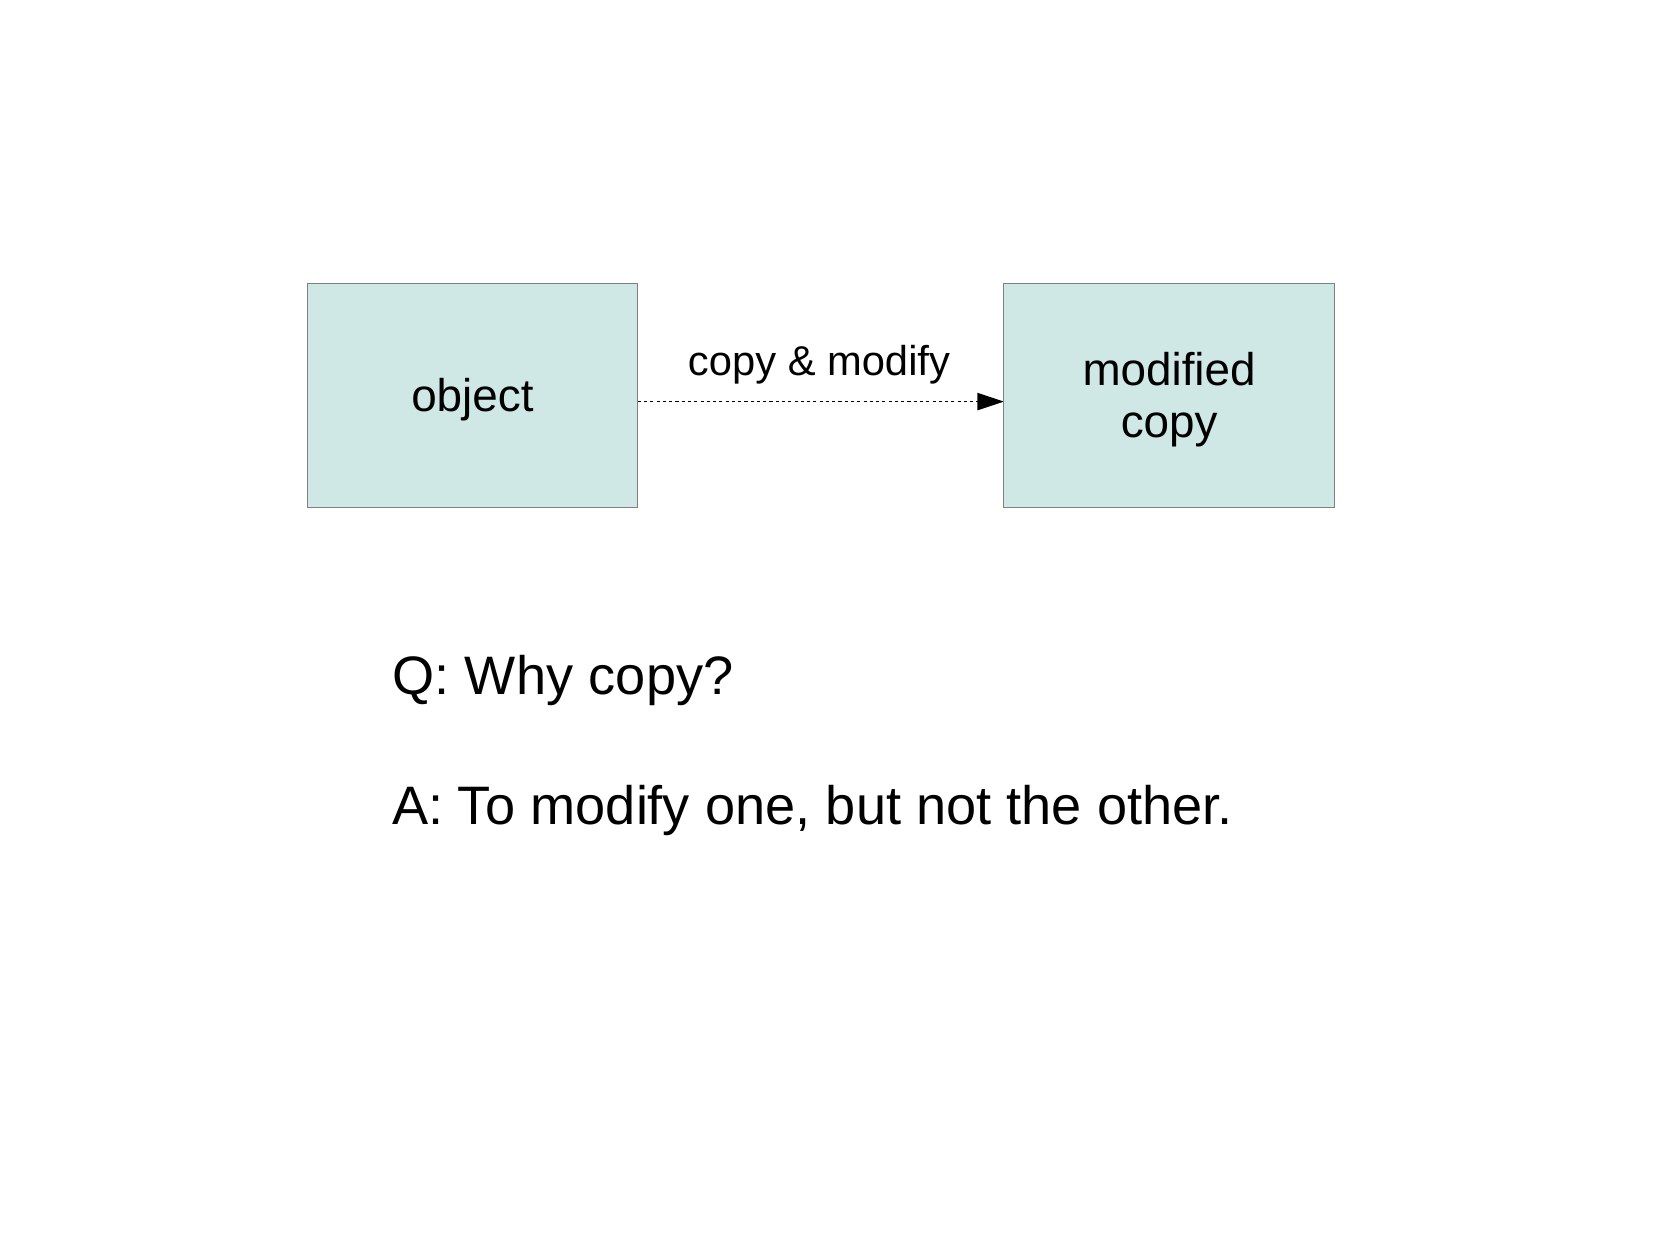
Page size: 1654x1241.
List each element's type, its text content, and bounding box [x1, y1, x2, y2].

text_box modified copy [1003, 283, 1335, 508]
text_box A: To modify one, but not the other. [377, 767, 1249, 844]
text_box Q: Why copy? [377, 637, 748, 714]
text_box copy & modify [673, 330, 965, 400]
text_box object [307, 283, 638, 508]
